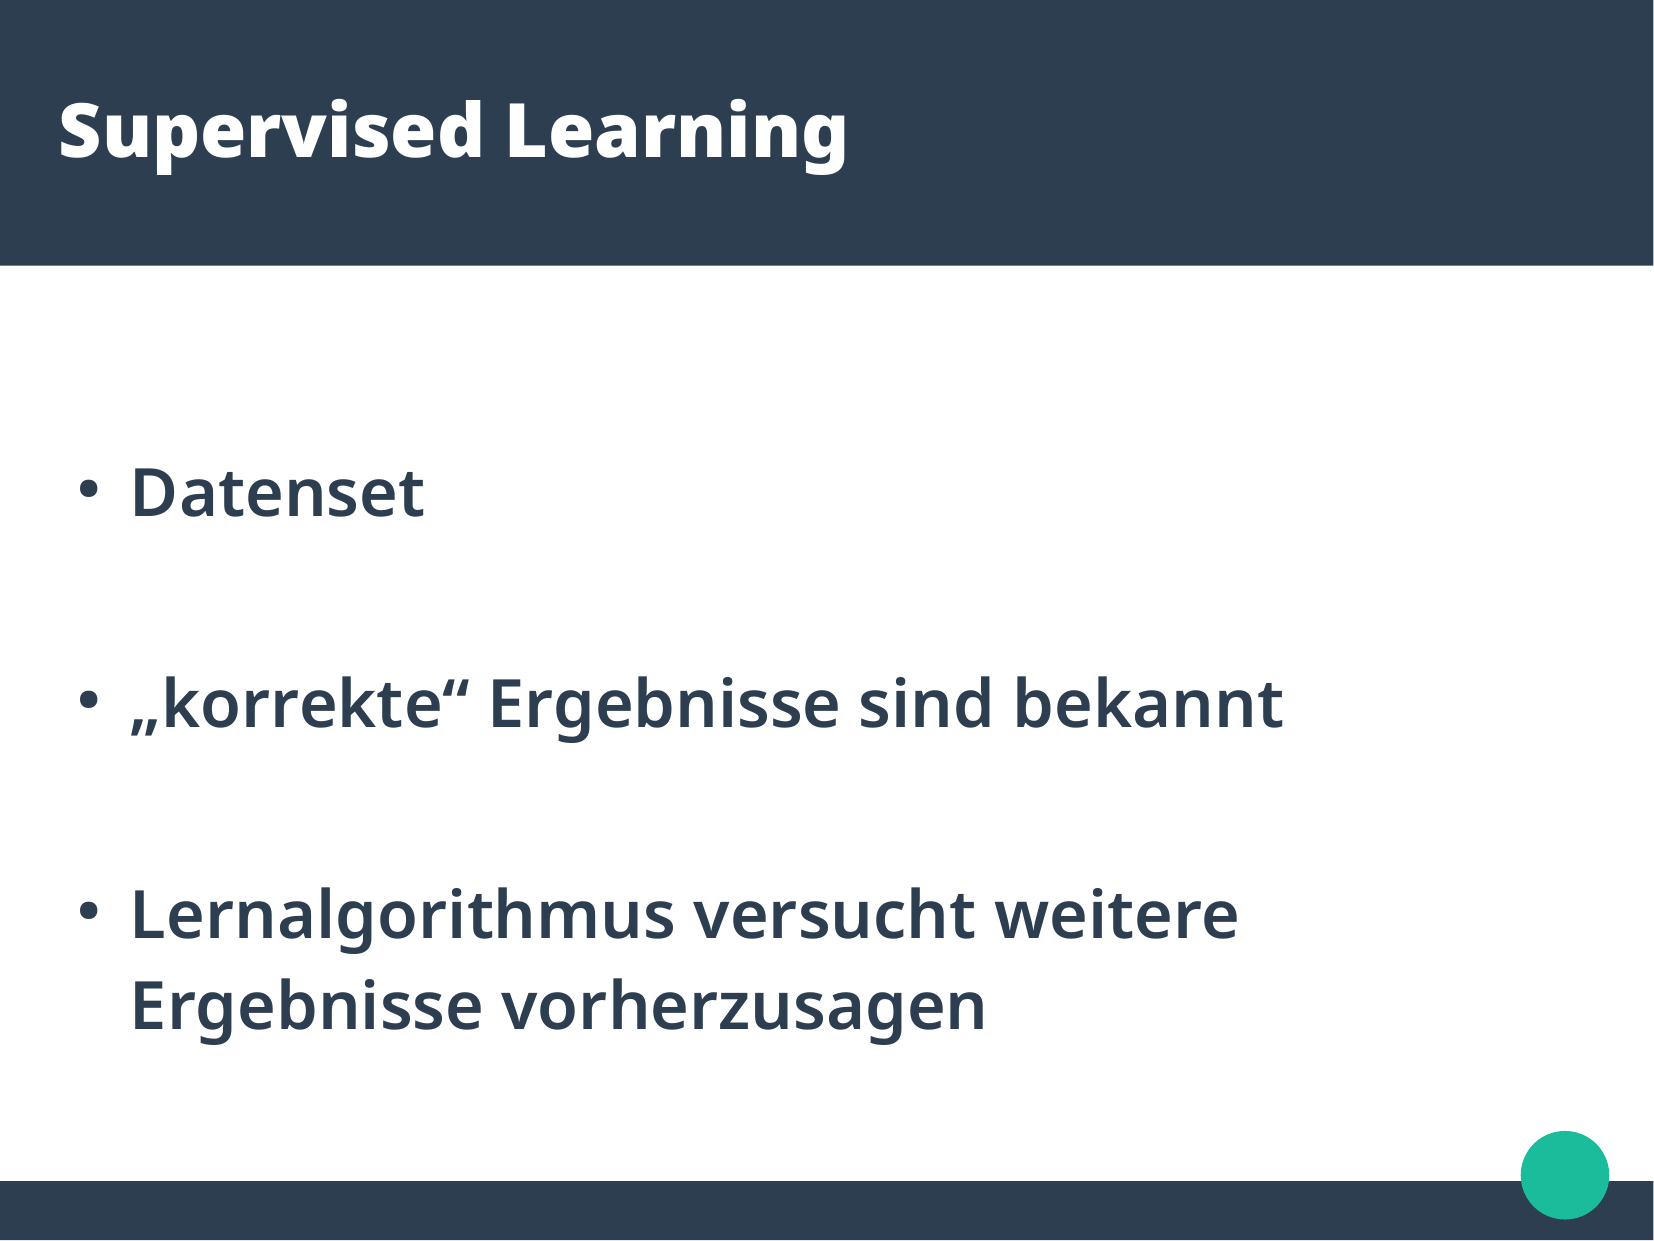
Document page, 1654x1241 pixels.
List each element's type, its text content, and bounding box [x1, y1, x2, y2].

list Datenset „korrekte“ Ergebnisse sind bekannt Lernalgorithmus versucht weitere Ergebnisse vorherzusagen [59, 324, 1595, 1152]
title Supervised Learning [59, 49, 1595, 207]
